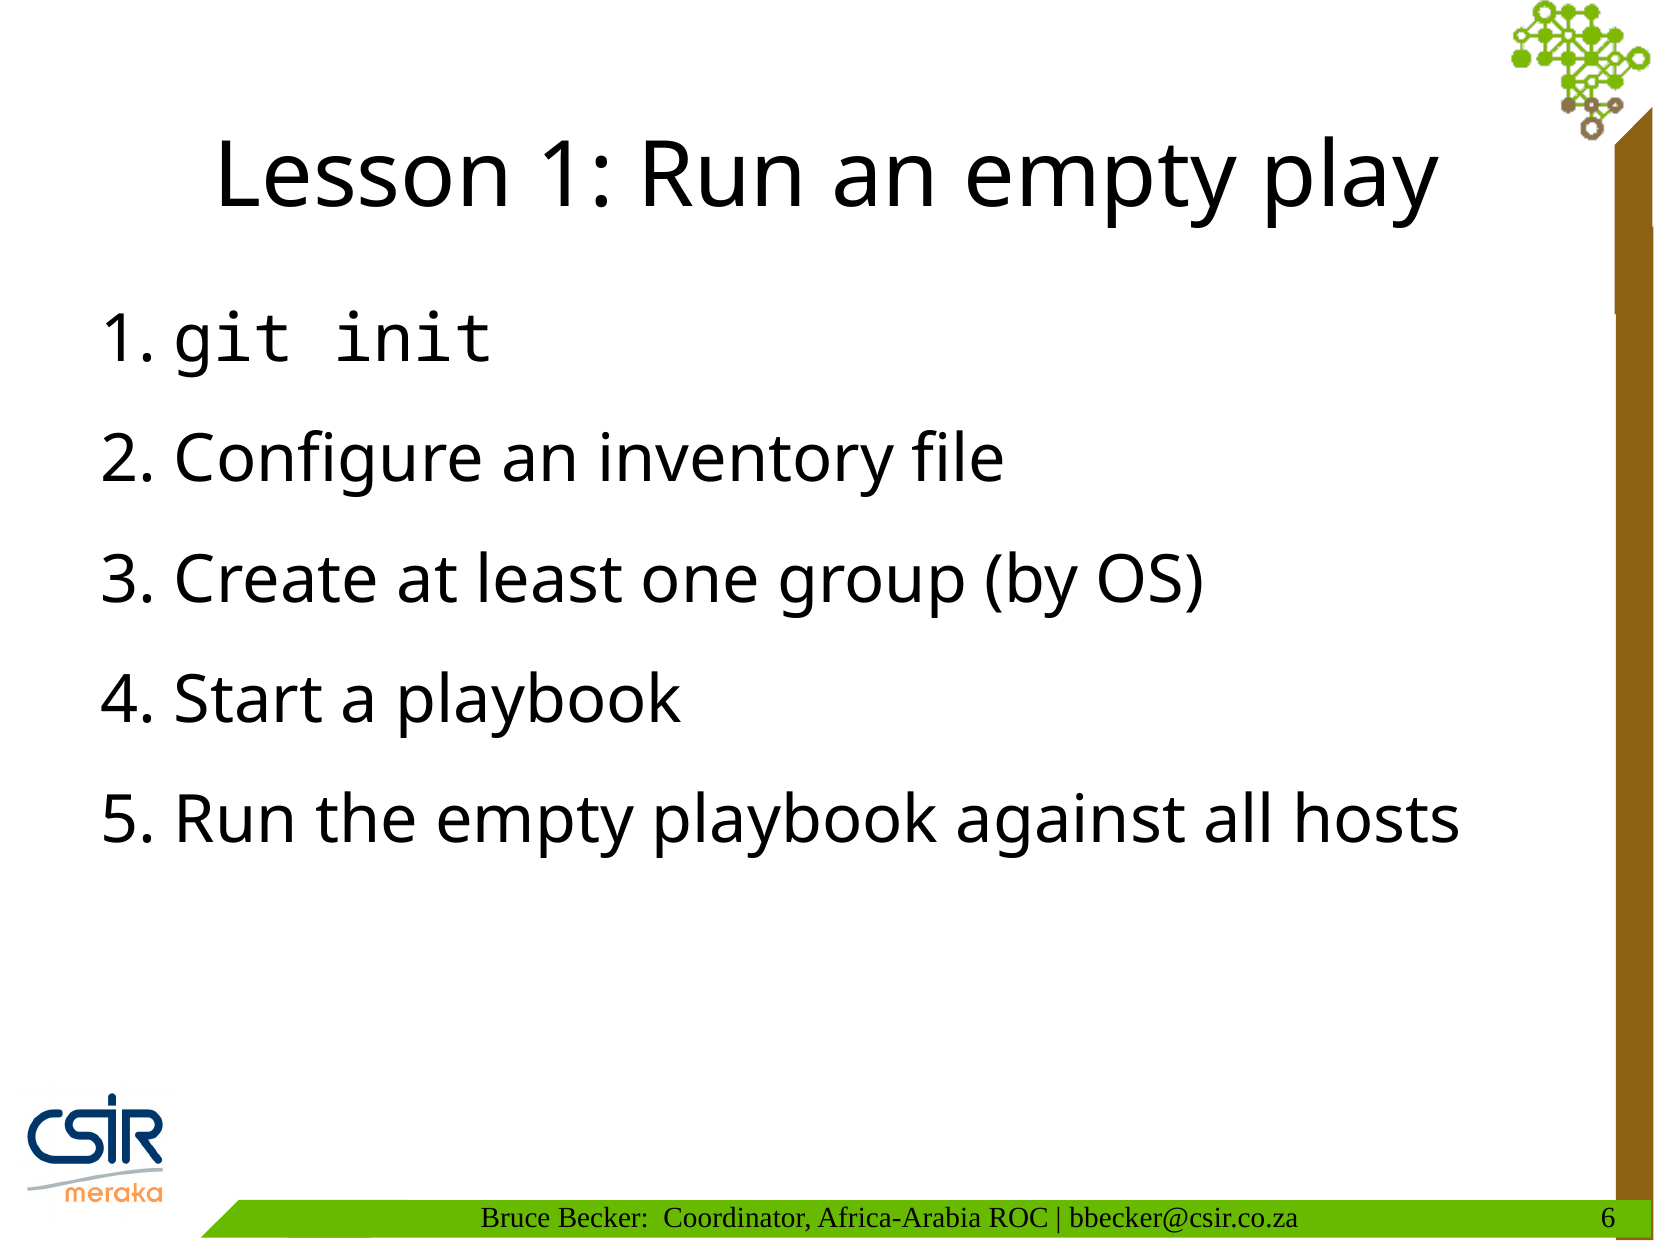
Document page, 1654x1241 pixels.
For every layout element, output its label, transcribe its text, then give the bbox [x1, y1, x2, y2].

list git init Configure an inventory file Create at least one group (by OS) Start a playbook Run the empty playbook against all hosts [82, 290, 1571, 1010]
title Lesson 1: Run an empty play [82, 67, 1571, 275]
picture [1503, 0, 1654, 144]
picture [12, 1074, 178, 1225]
